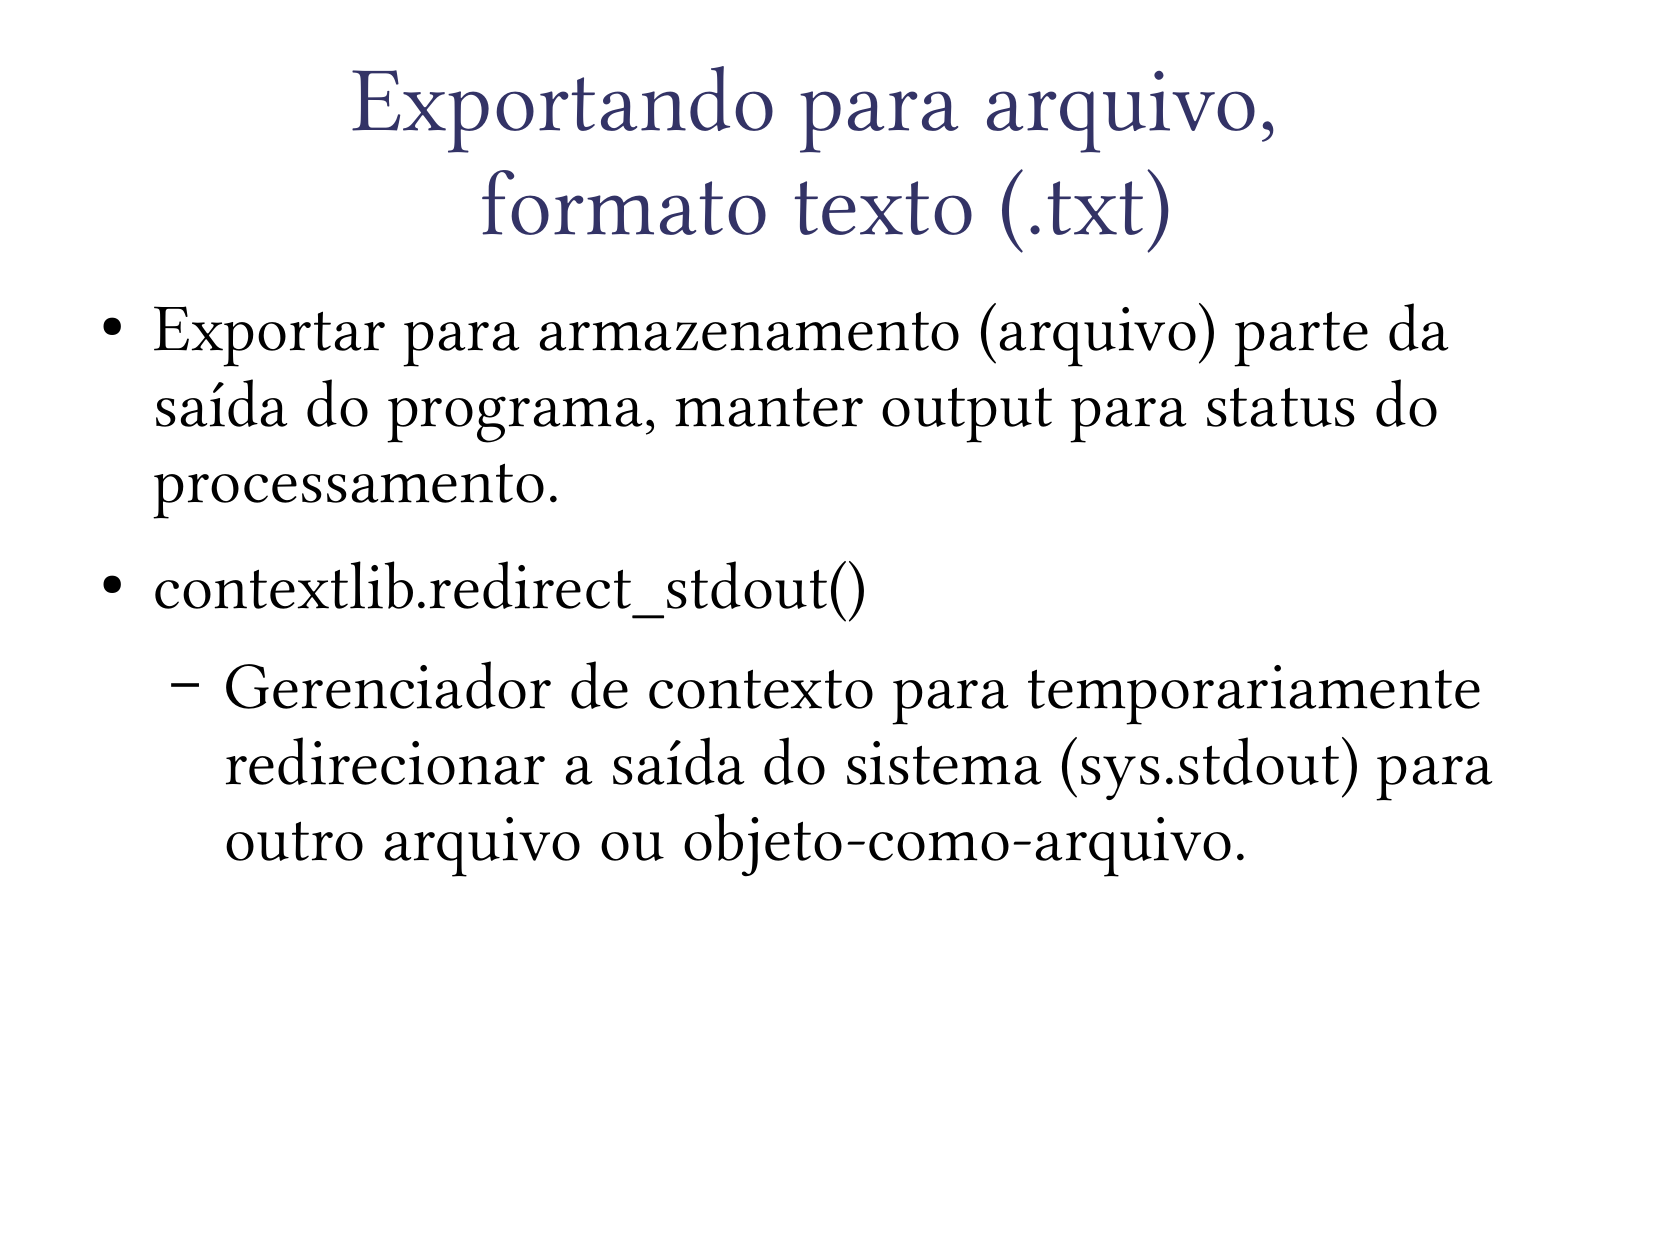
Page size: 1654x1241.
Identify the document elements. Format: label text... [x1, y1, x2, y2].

list Exportar para armazenamento (arquivo) parte da saída do programa, manter output para status do processamento. contextlib.redirect_stdout() Gerenciador de contexto para temporariamente redirecionar a saída do sistema (sys.stdout) para outro arquivo ou objeto-como-arquivo. [82, 290, 1571, 1010]
title Exportando para arquivo, formato texto (.txt) [82, 47, 1571, 259]
